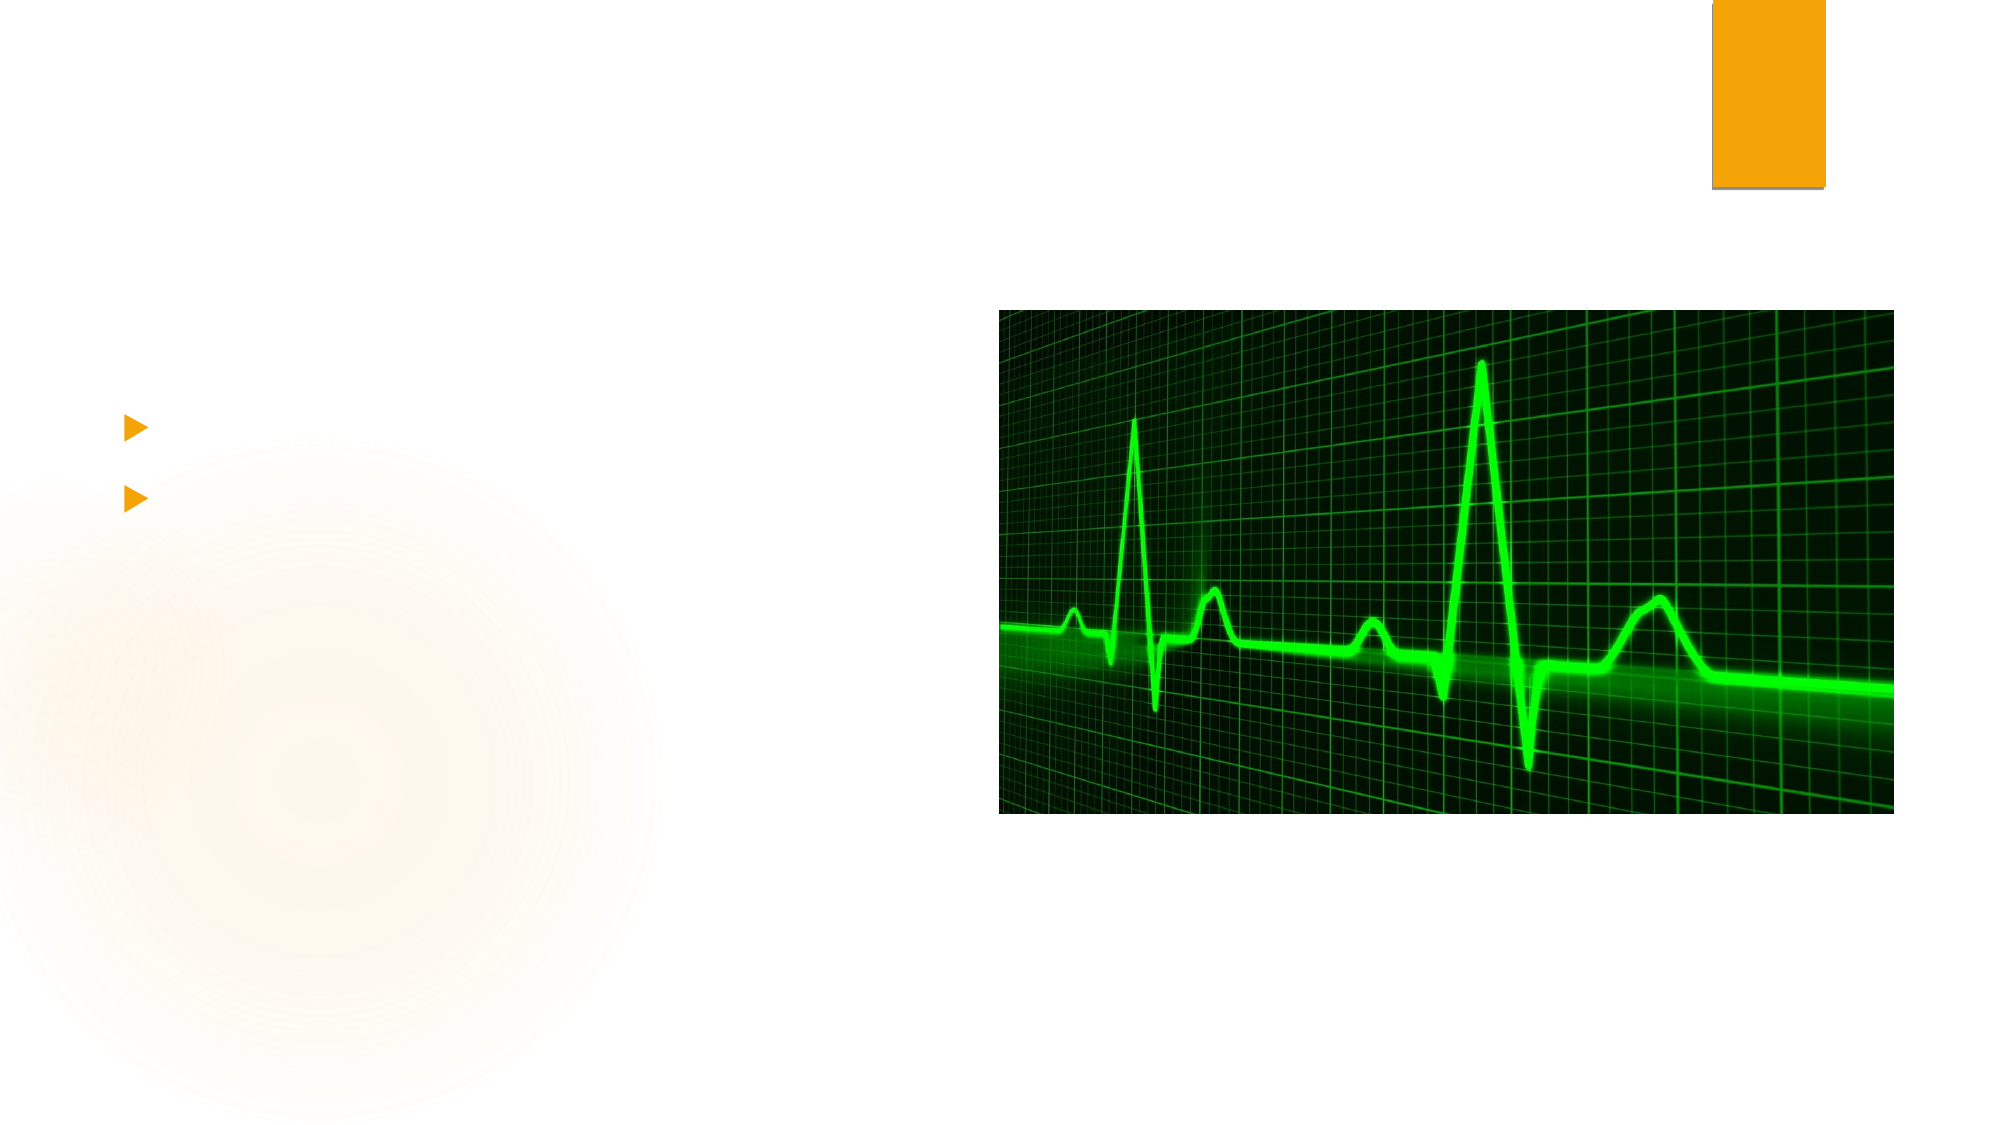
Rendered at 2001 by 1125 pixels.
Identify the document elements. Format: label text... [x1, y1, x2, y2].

text_box [819, 0, 2000, 1125]
picture [999, 311, 1894, 814]
list Conclusion [106, 399, 790, 1021]
